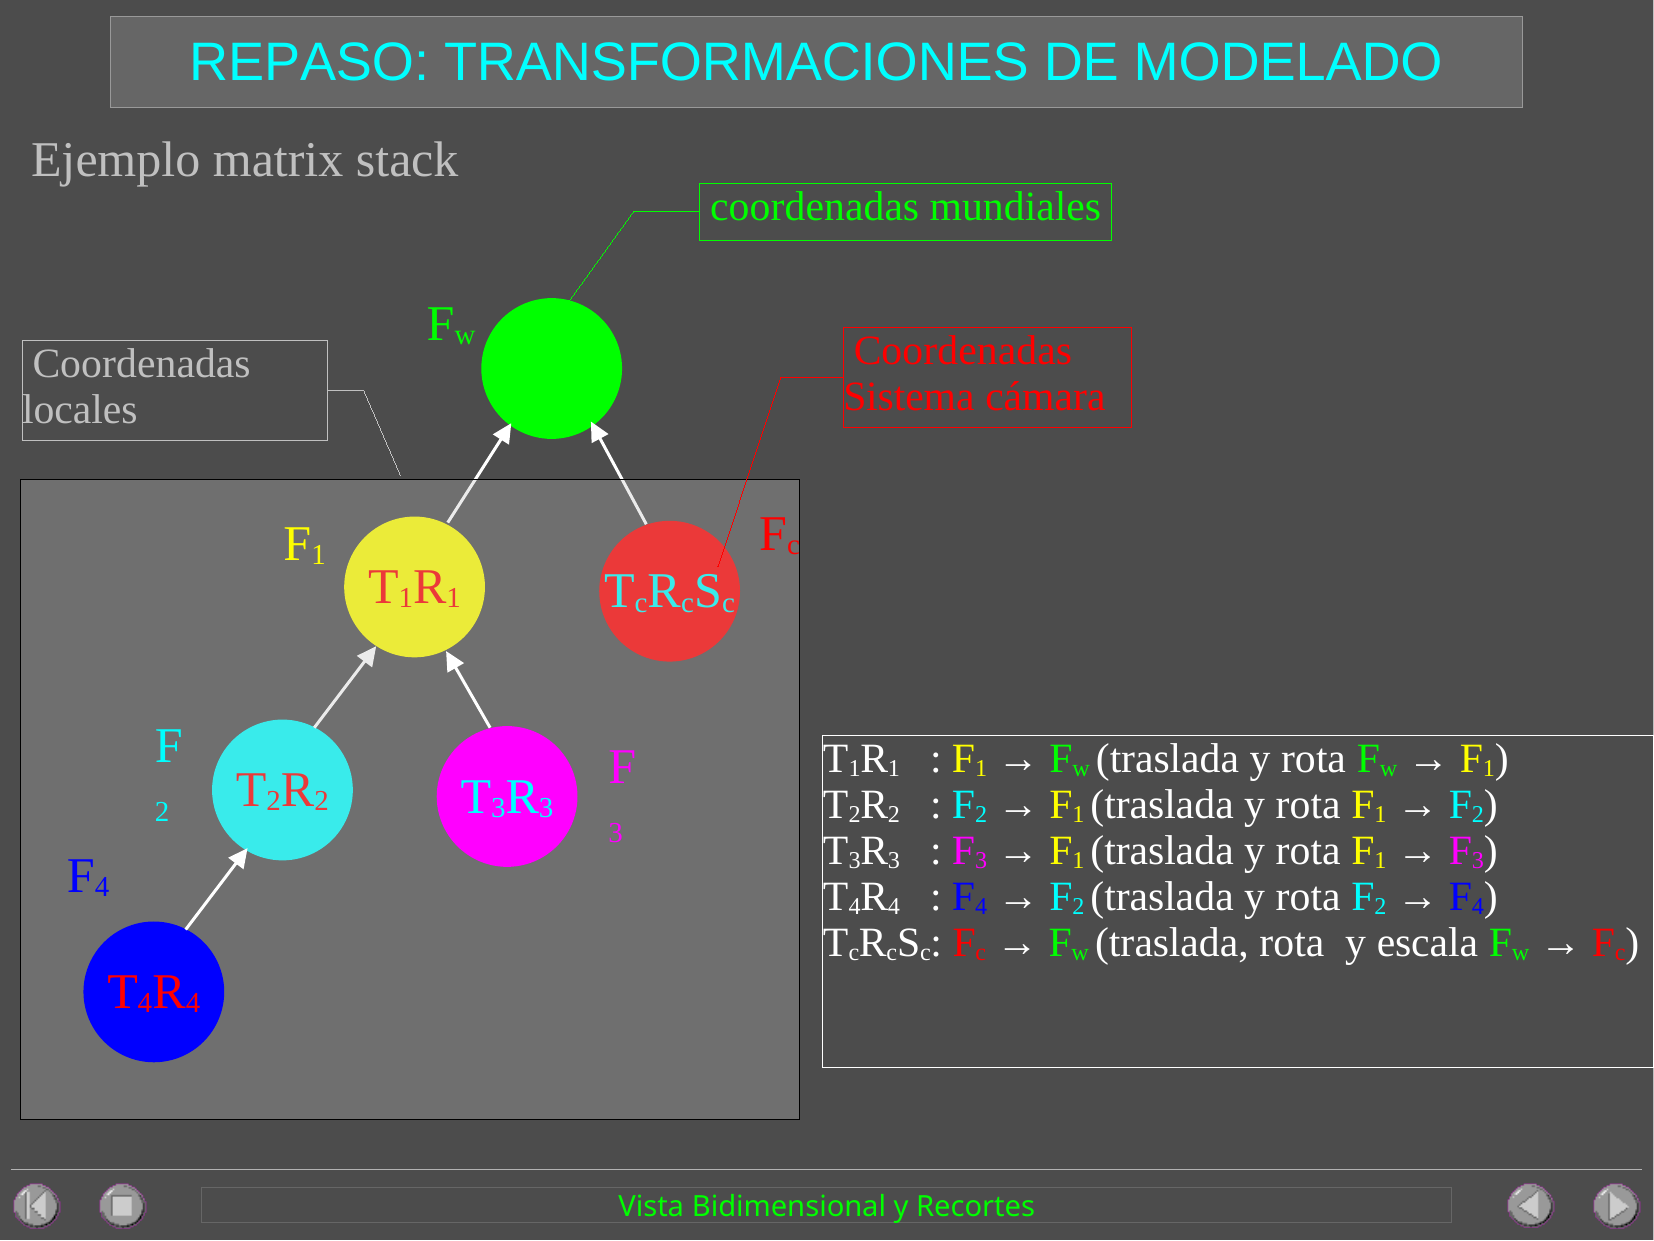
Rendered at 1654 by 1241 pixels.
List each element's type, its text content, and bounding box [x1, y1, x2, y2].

text_box T4R4 [83, 921, 225, 1063]
text_box Fw [426, 296, 476, 372]
title REPASO: TRANSFORMACIONES DE MODELADO [110, 16, 1523, 108]
picture [1591, 1181, 1642, 1232]
text_box F1 [283, 516, 326, 618]
picture [1505, 1181, 1556, 1231]
text_box T1R1 : F1 → Fw (traslada y rota Fw → F1) T2R2 : F2 → F1 (traslada y rota F1 → F2) T3R3 : F3 → F1 (traslada y rota F1 → F3) T4R4 : F4 → F2 (traslada y rota F2 → F4) TcRcSc: Fc → Fw (traslada, rota y escala Fw → Fc) [822, 735, 1654, 1068]
text_box F3 [608, 738, 651, 815]
text_box [481, 298, 623, 439]
text_box Fc [759, 506, 802, 582]
picture [97, 1181, 148, 1232]
text_box Coordenadas Sistema cámara [843, 327, 1132, 428]
text_box [20, 479, 800, 1120]
text_box F2 [154, 717, 198, 793]
text_box T3R3 [436, 726, 578, 867]
text_box coordenadas mundiales [699, 183, 1112, 241]
text_box F4 [66, 848, 110, 924]
text_box Ejemplo matrix stack [31, 131, 1057, 192]
text_box Coordenadas locales [22, 340, 328, 441]
picture [11, 1181, 62, 1232]
